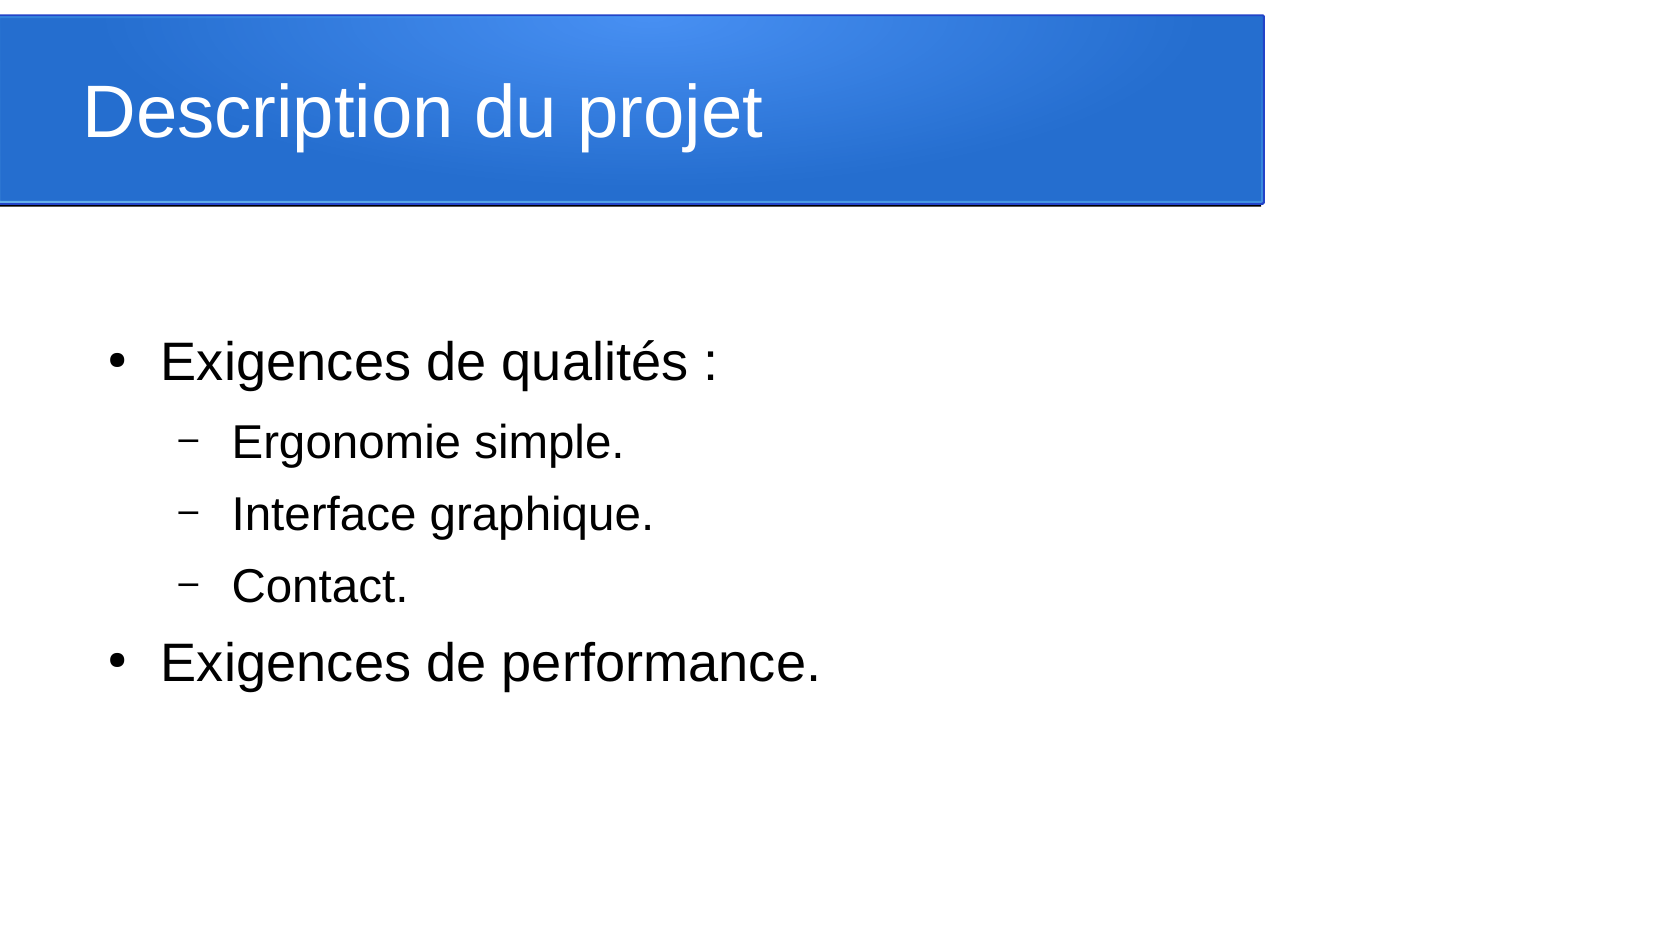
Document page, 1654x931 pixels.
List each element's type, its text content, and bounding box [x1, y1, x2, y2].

title Description du projet [82, 35, 1235, 189]
list Exigences de qualités : Ergonomie simple. Interface graphique. Contact. Exigences de performance. [90, 331, 1463, 781]
